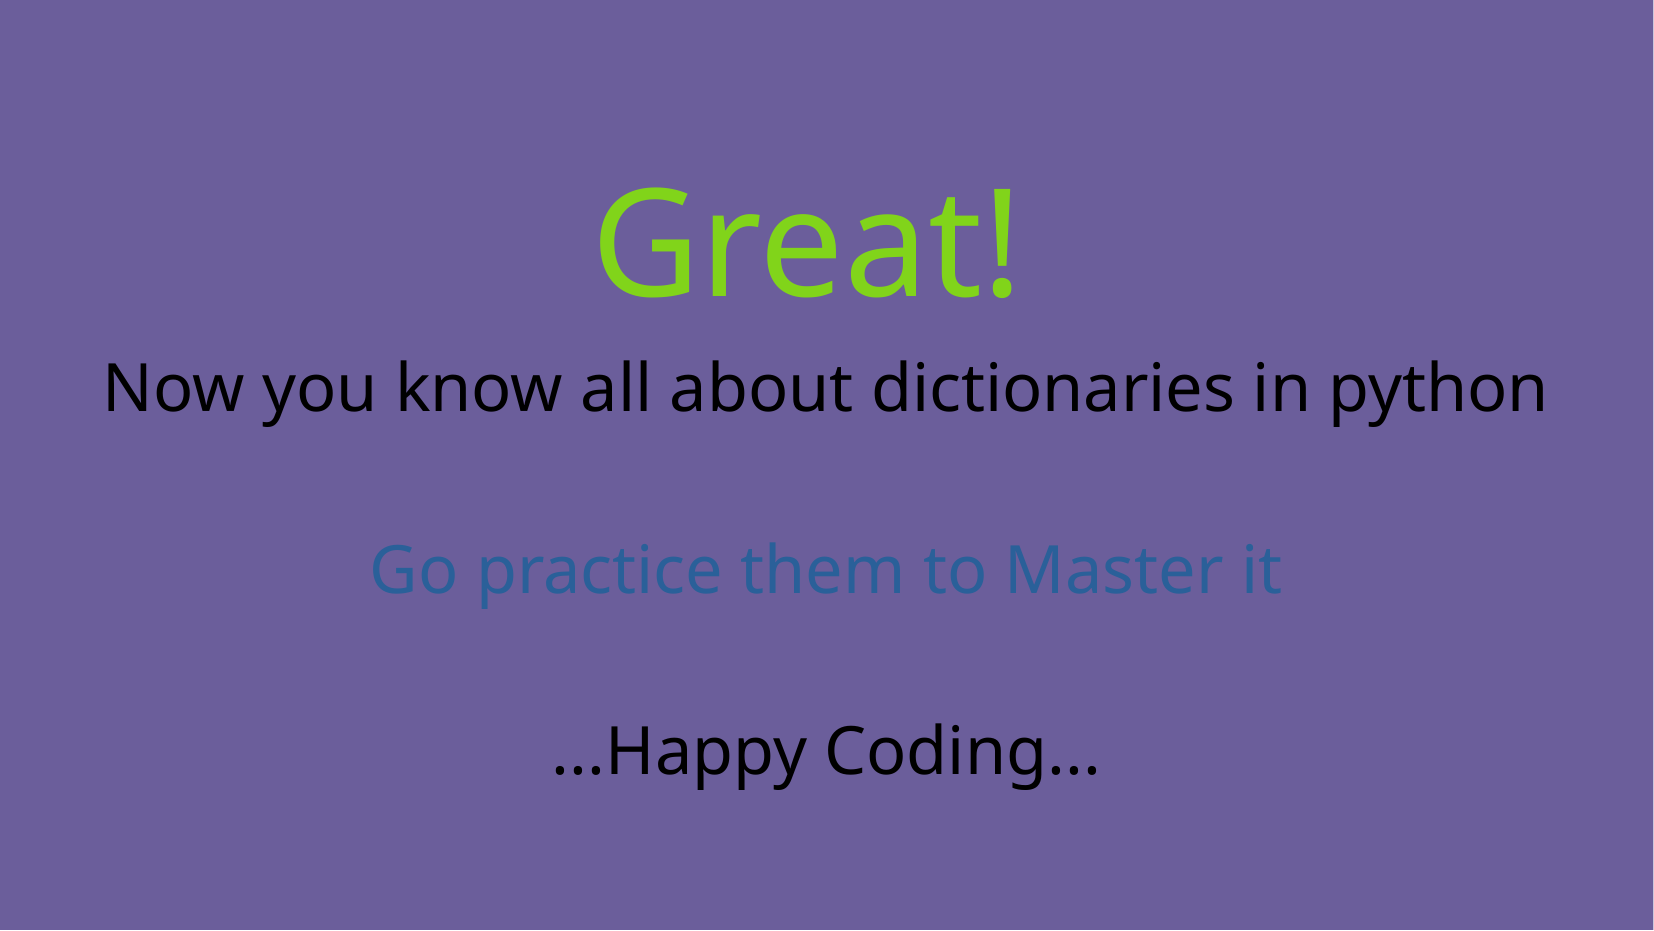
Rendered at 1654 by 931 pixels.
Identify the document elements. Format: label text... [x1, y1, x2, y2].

subtitle Great! Now you know all about dictionaries in python Go practice them to Master it ...Happy Coding... [82, 105, 1571, 826]
